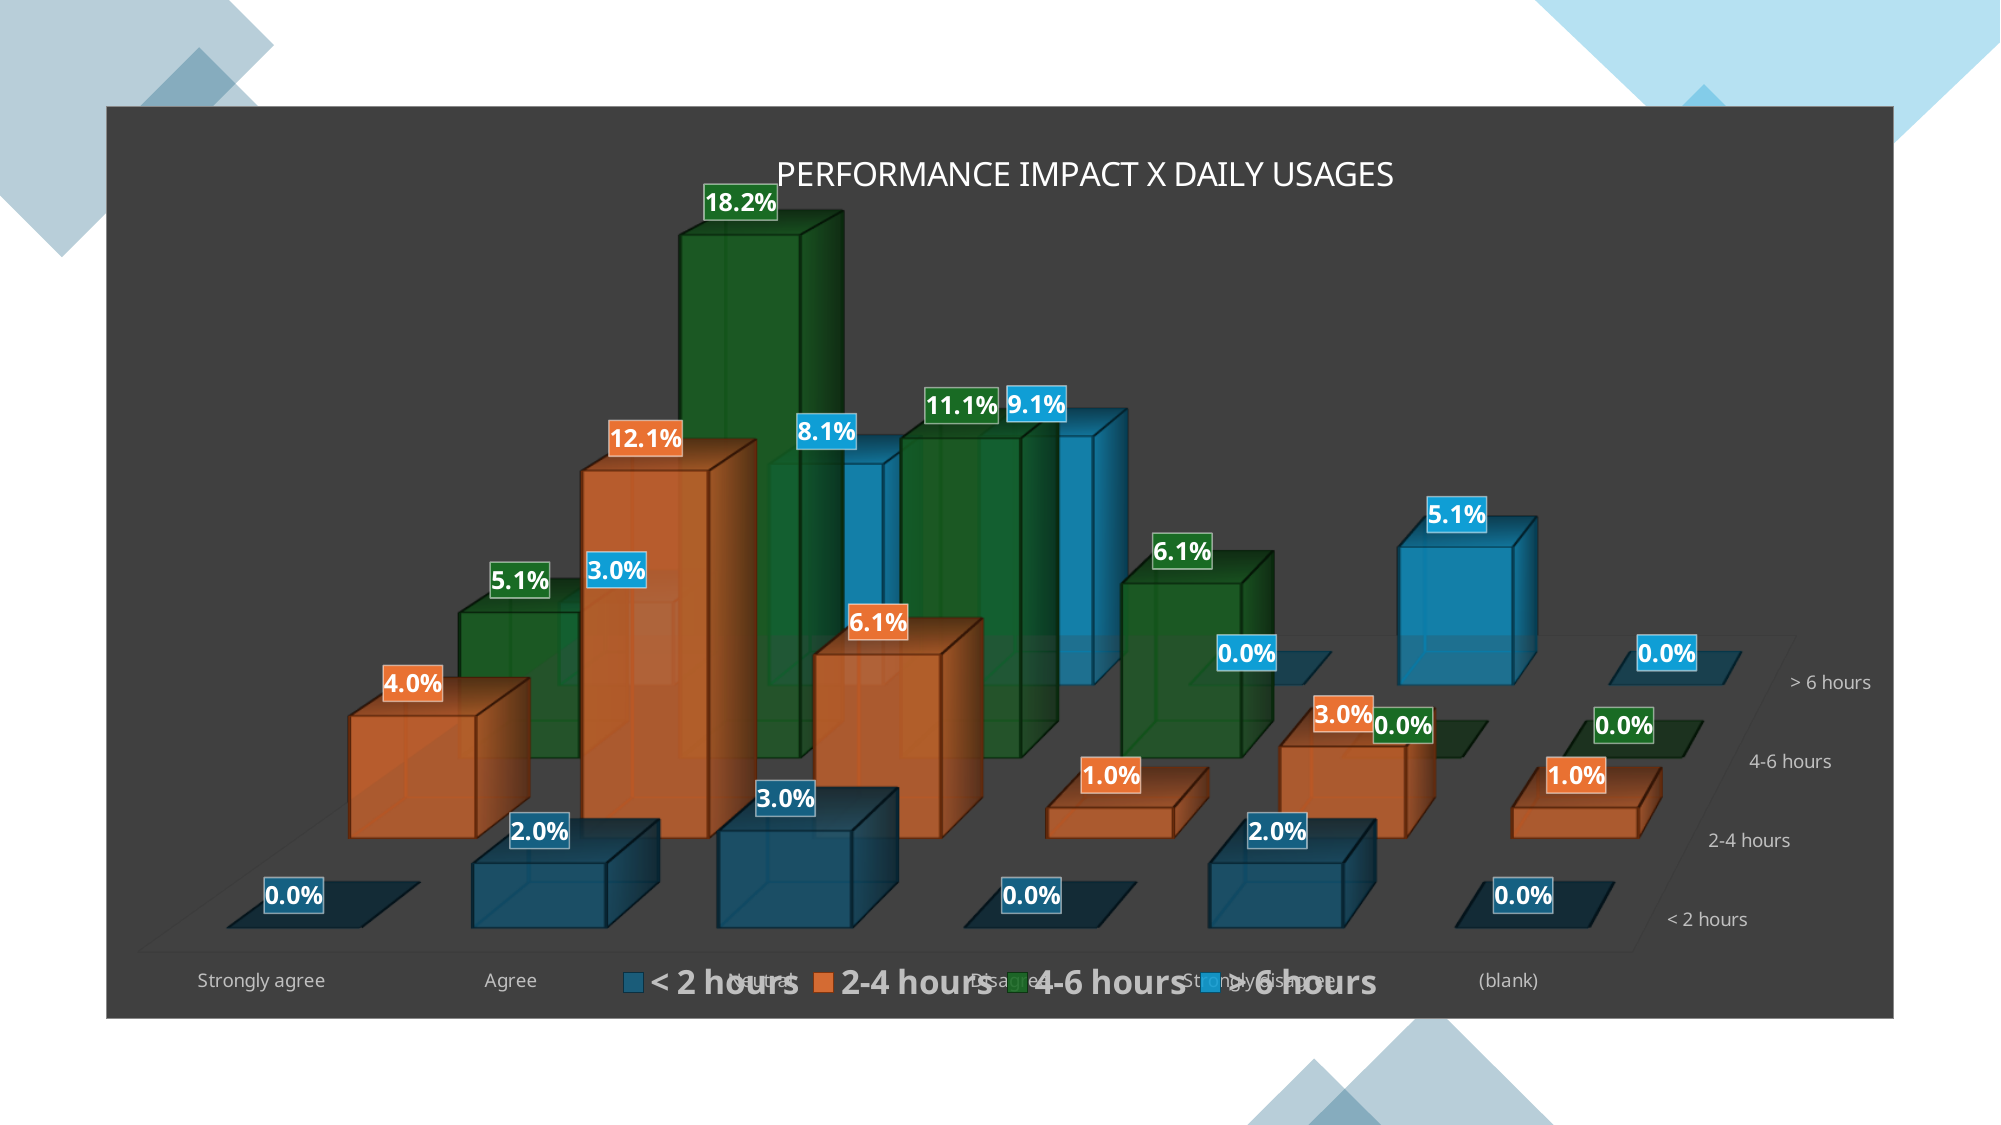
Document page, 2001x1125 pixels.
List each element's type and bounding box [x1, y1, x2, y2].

text_box [0, 0, 2000, 1125]
chart [105, 105, 1895, 1020]
